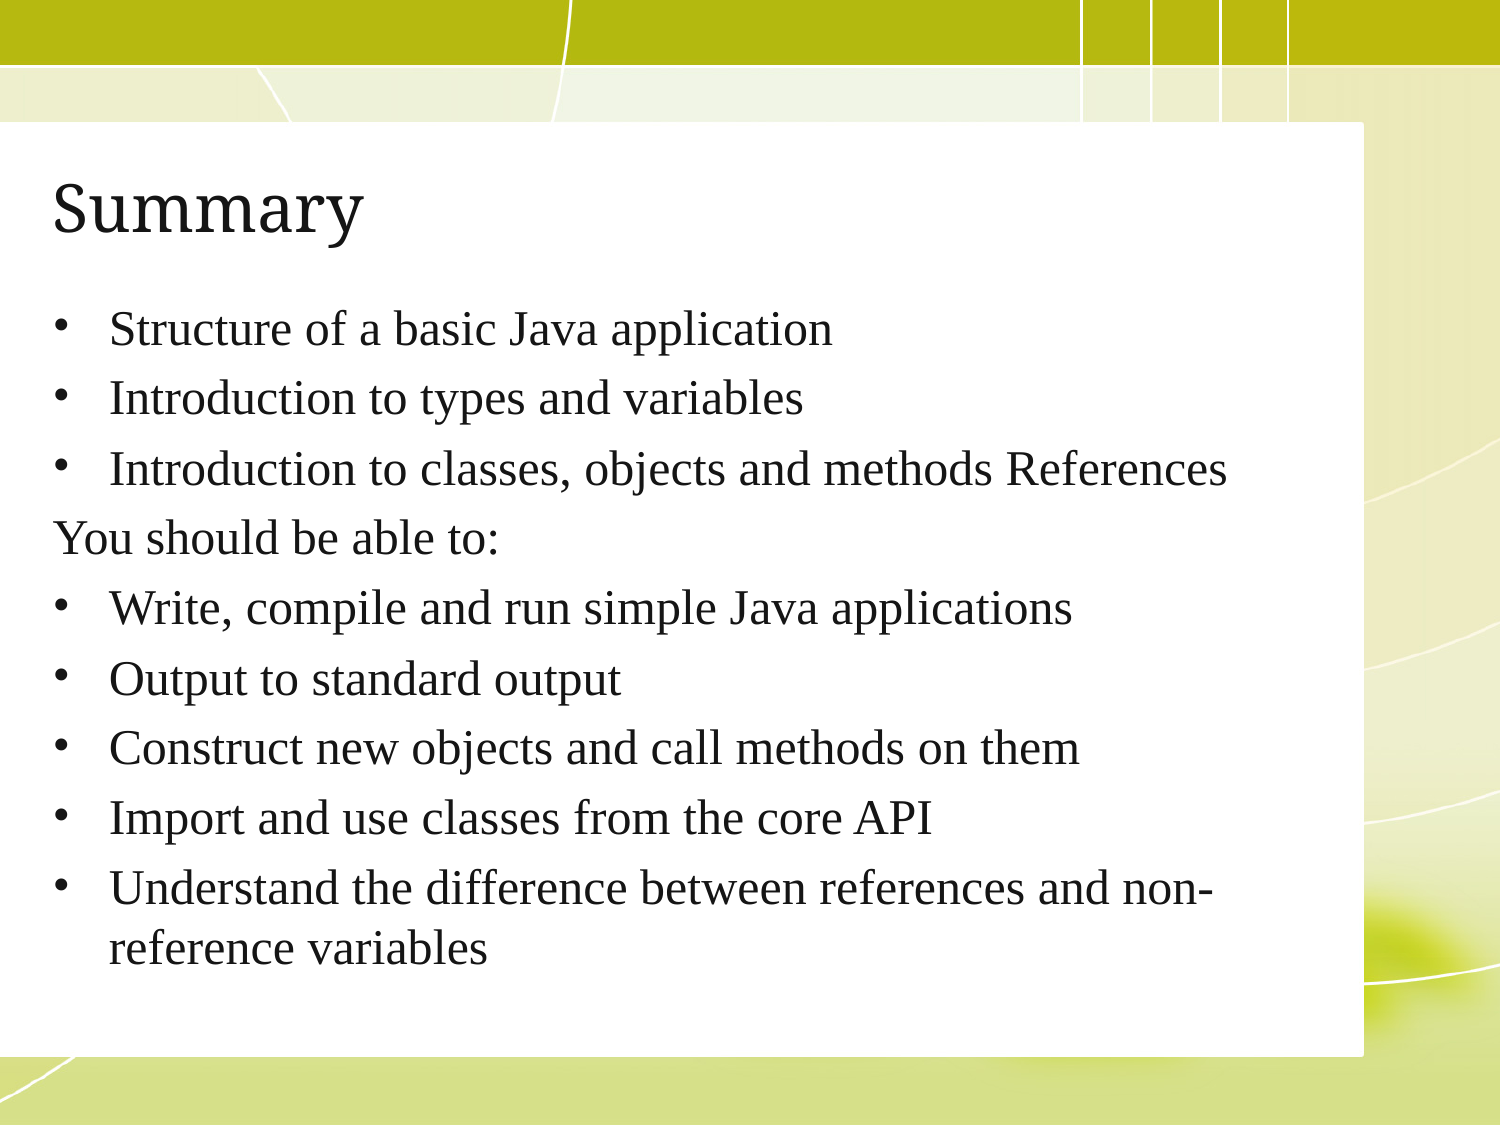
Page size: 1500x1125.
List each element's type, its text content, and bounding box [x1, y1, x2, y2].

title Summary [37, 137, 1288, 275]
picture [0, 0, 1500, 1125]
list Structure of a basic Java application Introduction to types and variables Introduction to classes, objects and methods References You should be able to: Write, compile and run simple Java applications Output to standard output Construct new objects and call methods on them Import and use classes from the core API Understand the difference between references and non-reference variables [37, 287, 1288, 963]
